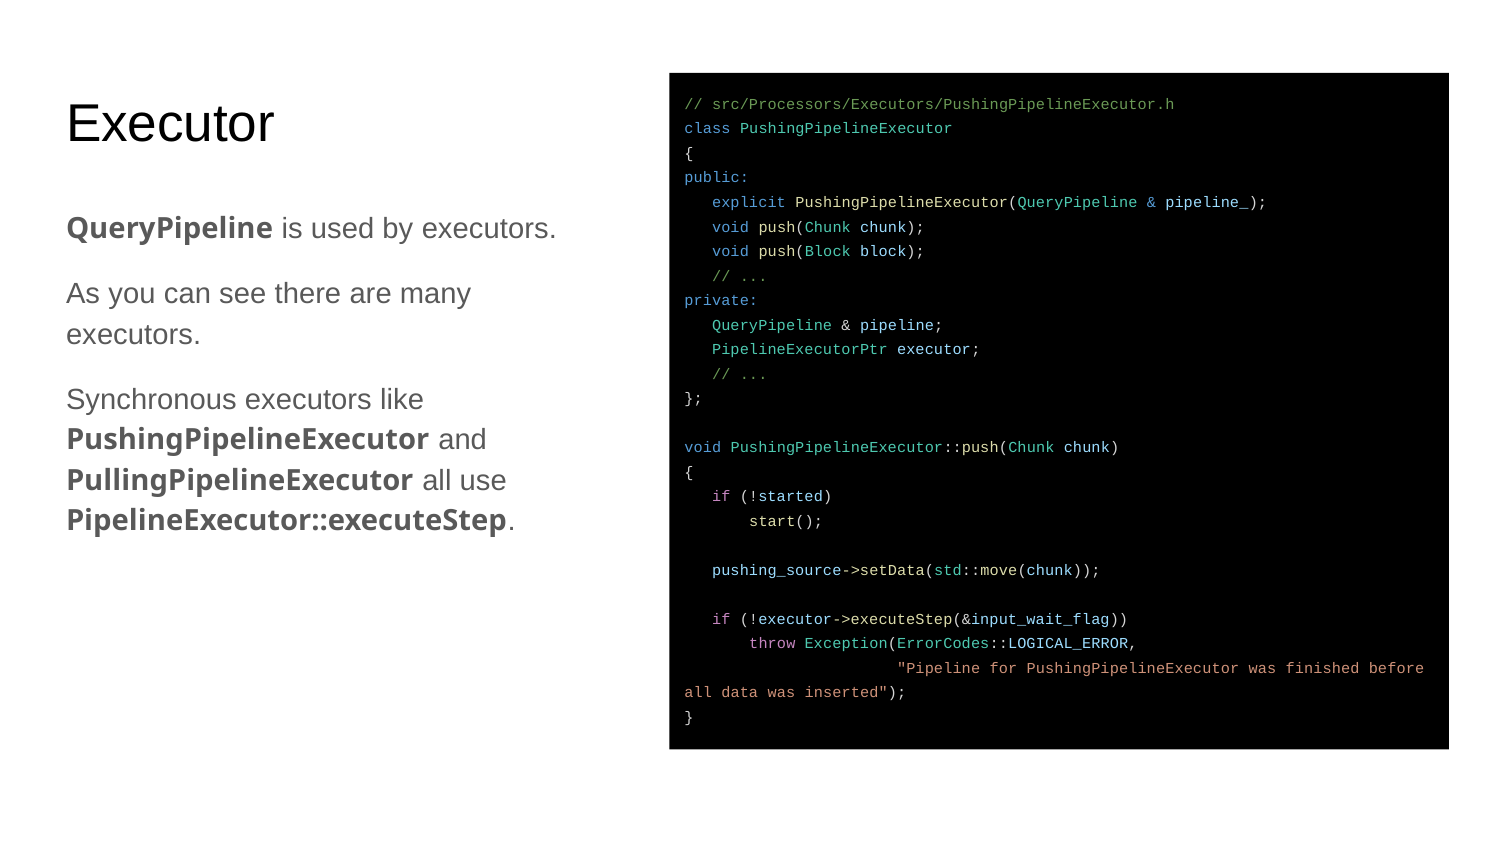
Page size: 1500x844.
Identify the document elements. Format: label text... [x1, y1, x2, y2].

list // src/Processors/Executors/PushingPipelineExecutor.h class PushingPipelineExecutor { public: explicit PushingPipelineExecutor(QueryPipeline & pipeline_); void push(Chunk chunk); void push(Block block); // ... private: QueryPipeline & pipeline; PipelineExecutorPtr executor; // ... }; void PushingPipelineExecutor::push(Chunk chunk) { if (!started) start(); pushing_source->setData(std::move(chunk)); if (!executor->executeStep(&input_wait_flag)) throw Exception(ErrorCodes::LOGICAL_ERROR, "Pipeline for PushingPipelineExecutor was finished before all data was inserted"); } [669, 72, 1449, 750]
title Executor [51, 72, 669, 167]
list QueryPipeline is used by executors. As you can see there are many executors. Synchronous executors like PushingPipelineExecutor and PullingPipelineExecutor all use PipelineExecutor::executeStep. [51, 189, 603, 750]
